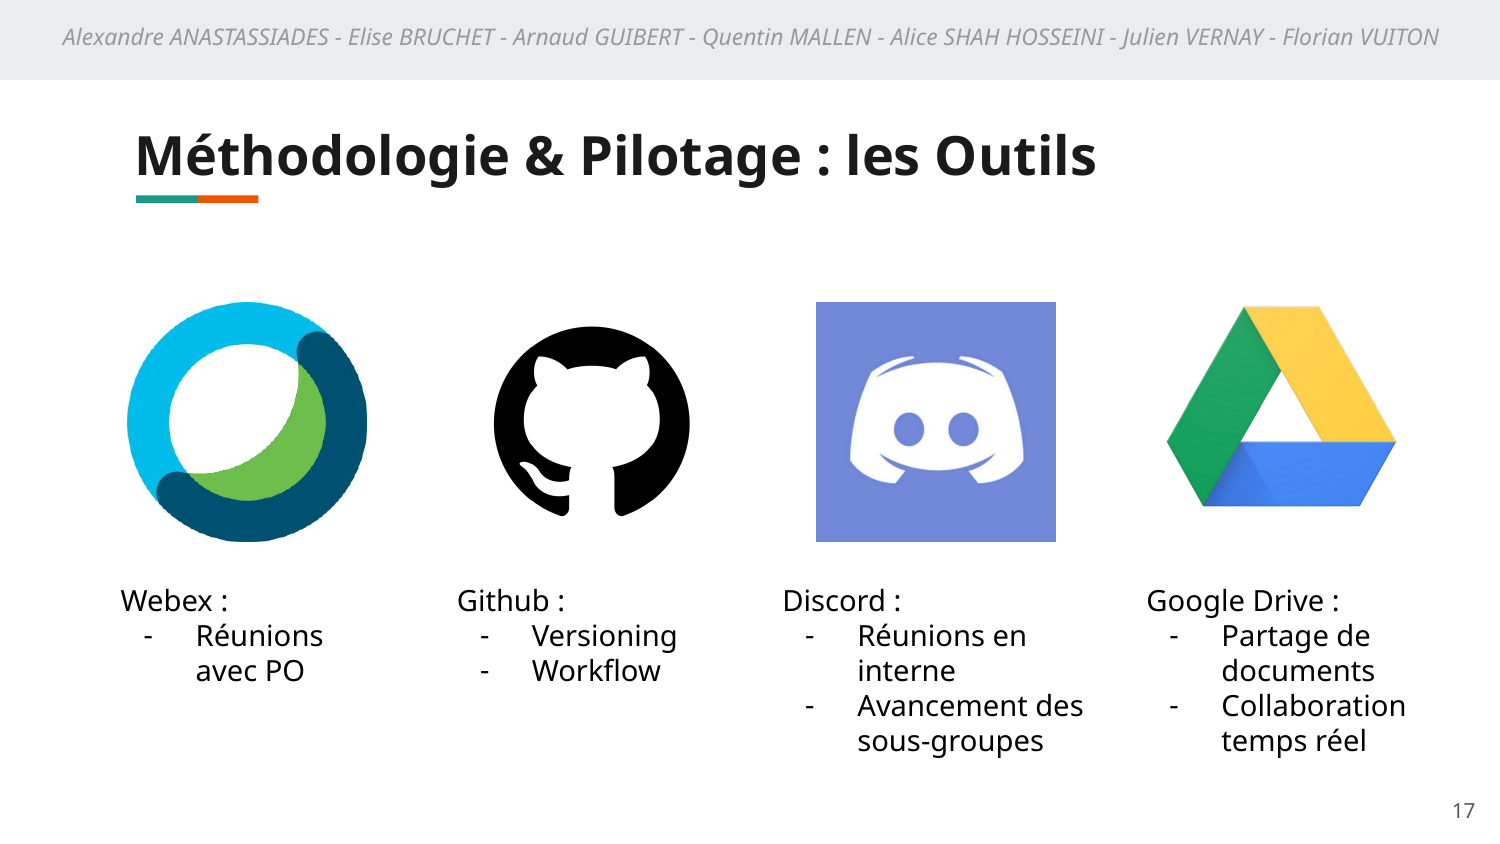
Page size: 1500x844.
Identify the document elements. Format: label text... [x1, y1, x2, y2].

text_box Google Drive : Partage de documents Collaboration temps réel [1131, 567, 1451, 787]
text_box Github : Versioning Workflow [441, 567, 741, 787]
text_box Discord : Réunions en interne Avancement des sous-groupes [767, 567, 1106, 807]
picture [816, 302, 1056, 542]
picture [1161, 286, 1401, 526]
slide_number <numéro> [1400, 779, 1491, 844]
picture [127, 302, 238, 413]
picture [266, 438, 367, 542]
picture [471, 302, 712, 542]
title Méthodologie & Pilotage : les Outils [119, 106, 1381, 194]
text_box Alexandre ANASTASSIADES - Elise BRUCHET - Arnaud GUIBERT - Quentin MALLEN - Alice SHAH HOSSEINI - Julien VERNAY - Florian VUITON [11, 7, 1493, 67]
picture [169, 344, 325, 500]
picture [256, 302, 367, 402]
picture [127, 431, 227, 542]
text_box Webex : Réunions avec PO [105, 567, 388, 704]
